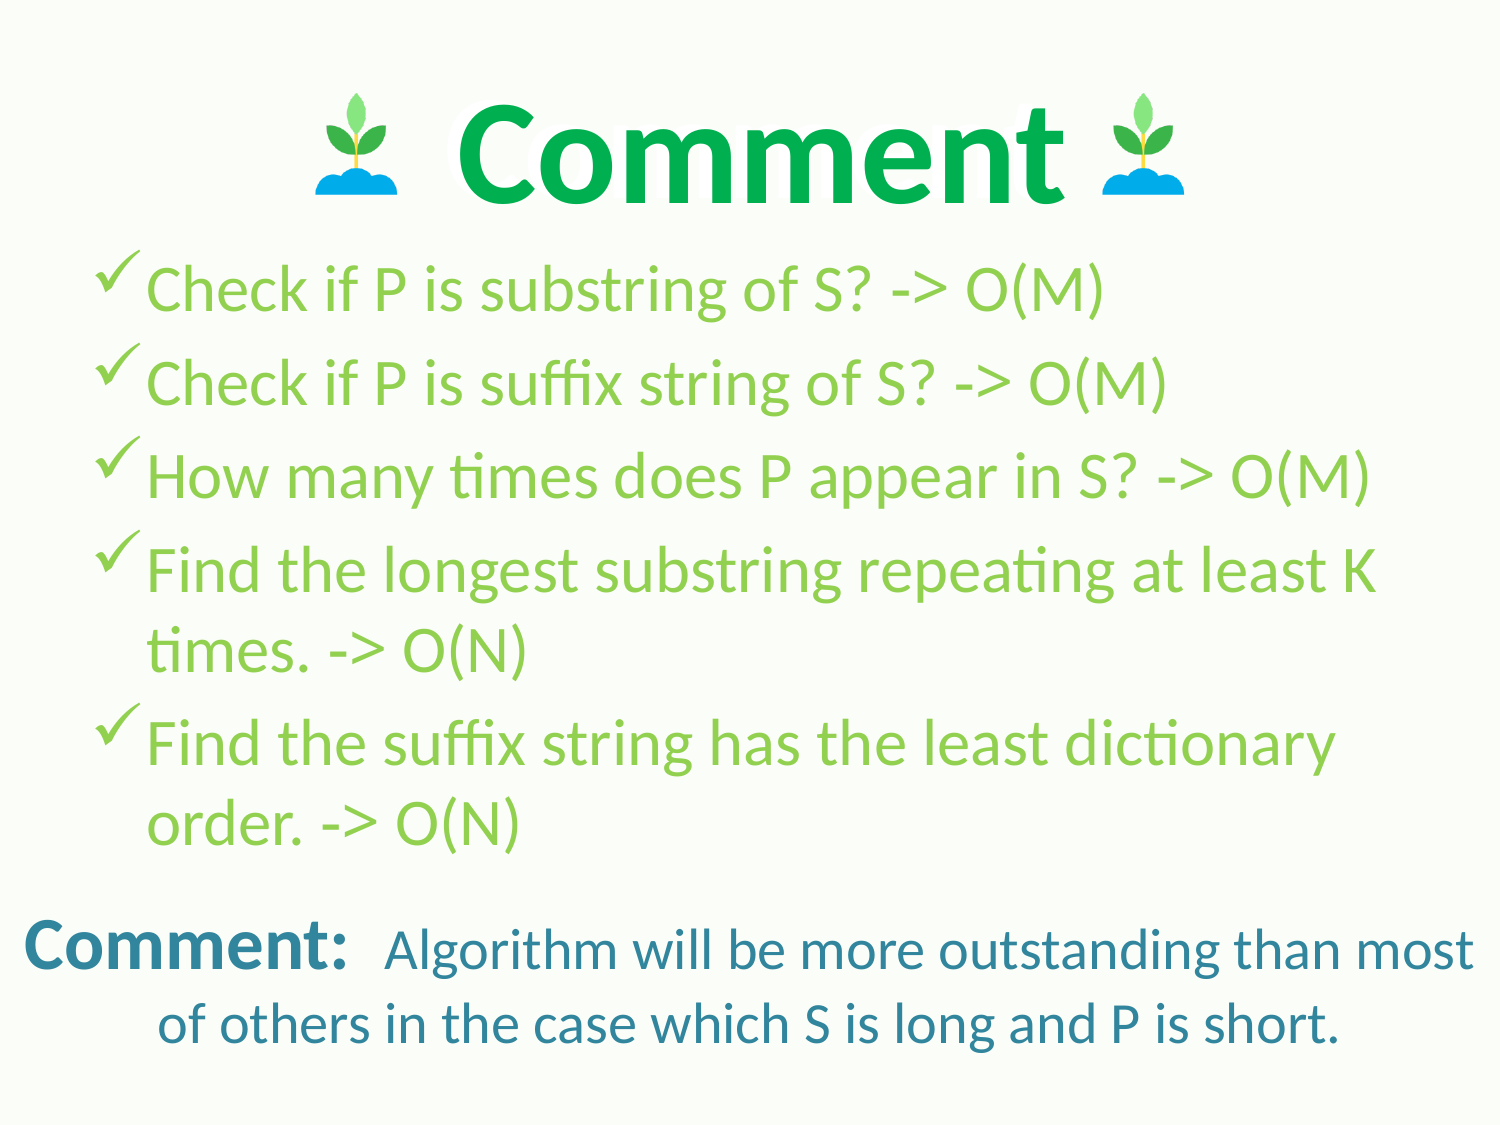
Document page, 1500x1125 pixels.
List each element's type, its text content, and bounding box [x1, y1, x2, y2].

list Check if P is substring of S? -> O(M) Check if P is suffix string of S? -> O(M) How many times does P appear in S? -> O(M) Find the longest substring repeating at least K times. -> O(N) Find the suffix string has the least dictionary order. -> O(N) [75, 237, 1425, 887]
picture [300, 87, 412, 200]
title Comment [75, 45, 1425, 233]
text_box Comment: Algorithm will be more outstanding than most of others in the case which S is long and P is short. [0, 887, 1500, 1063]
text_box Comment [87, 50, 1438, 238]
picture [1087, 87, 1199, 200]
